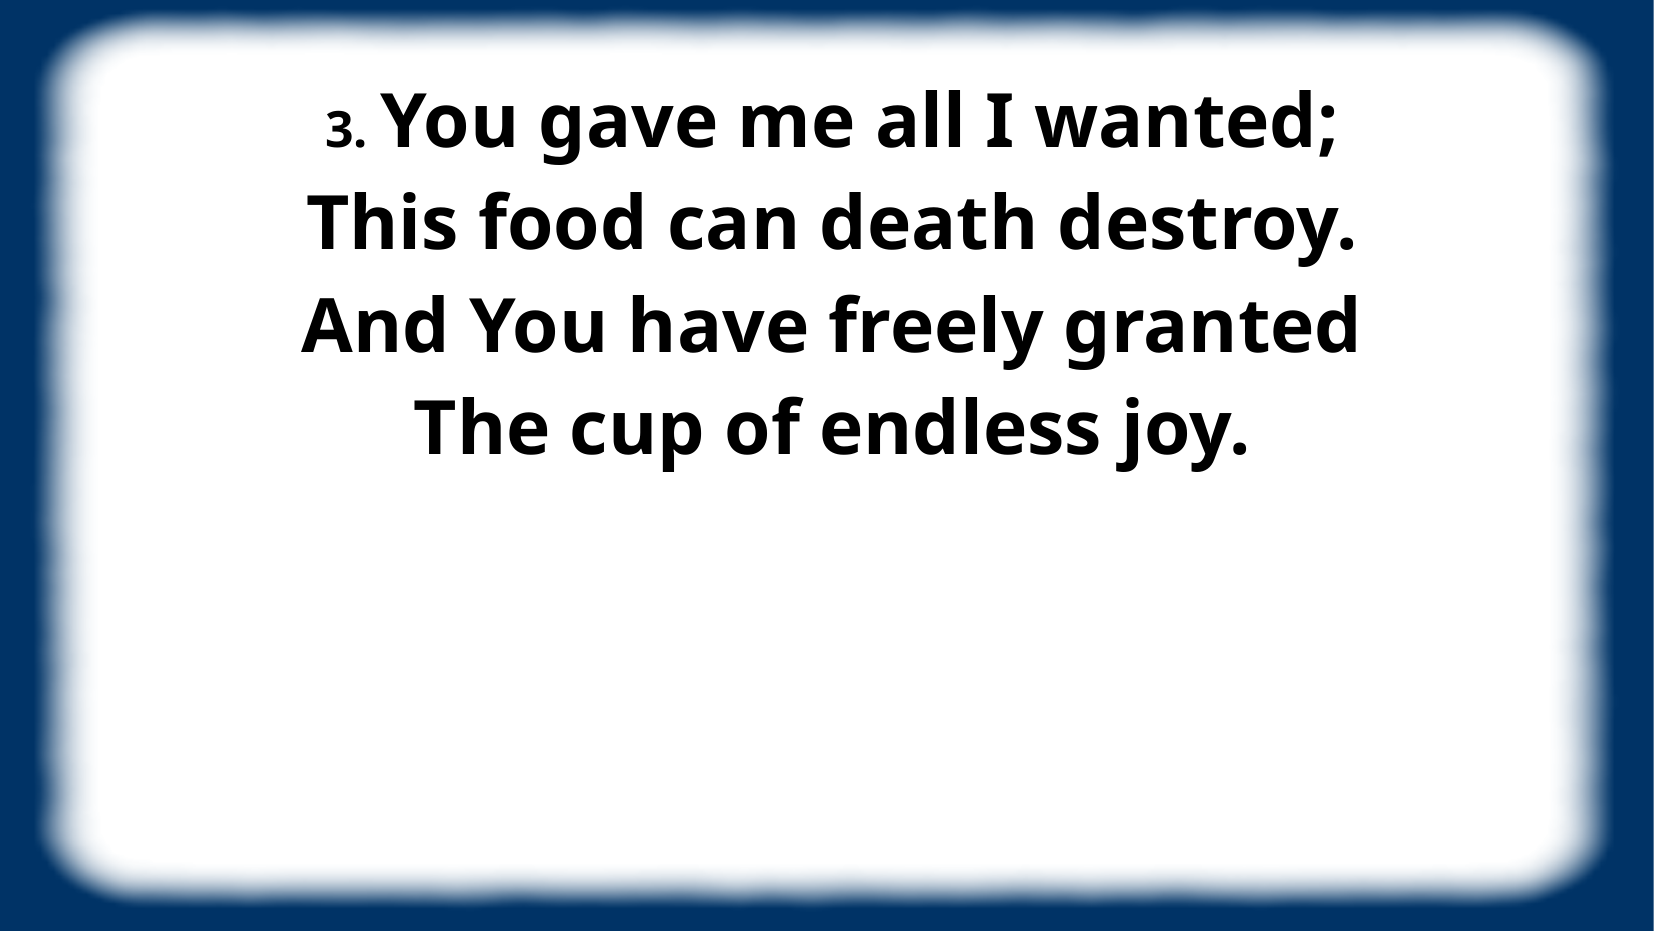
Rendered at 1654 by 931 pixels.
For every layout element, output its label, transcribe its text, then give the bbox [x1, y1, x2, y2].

picture [0, 0, 1654, 931]
text_box 3. You gave me all I wanted; This food can death destroy. And You have freely granted The cup of endless joy. [105, 60, 1561, 475]
